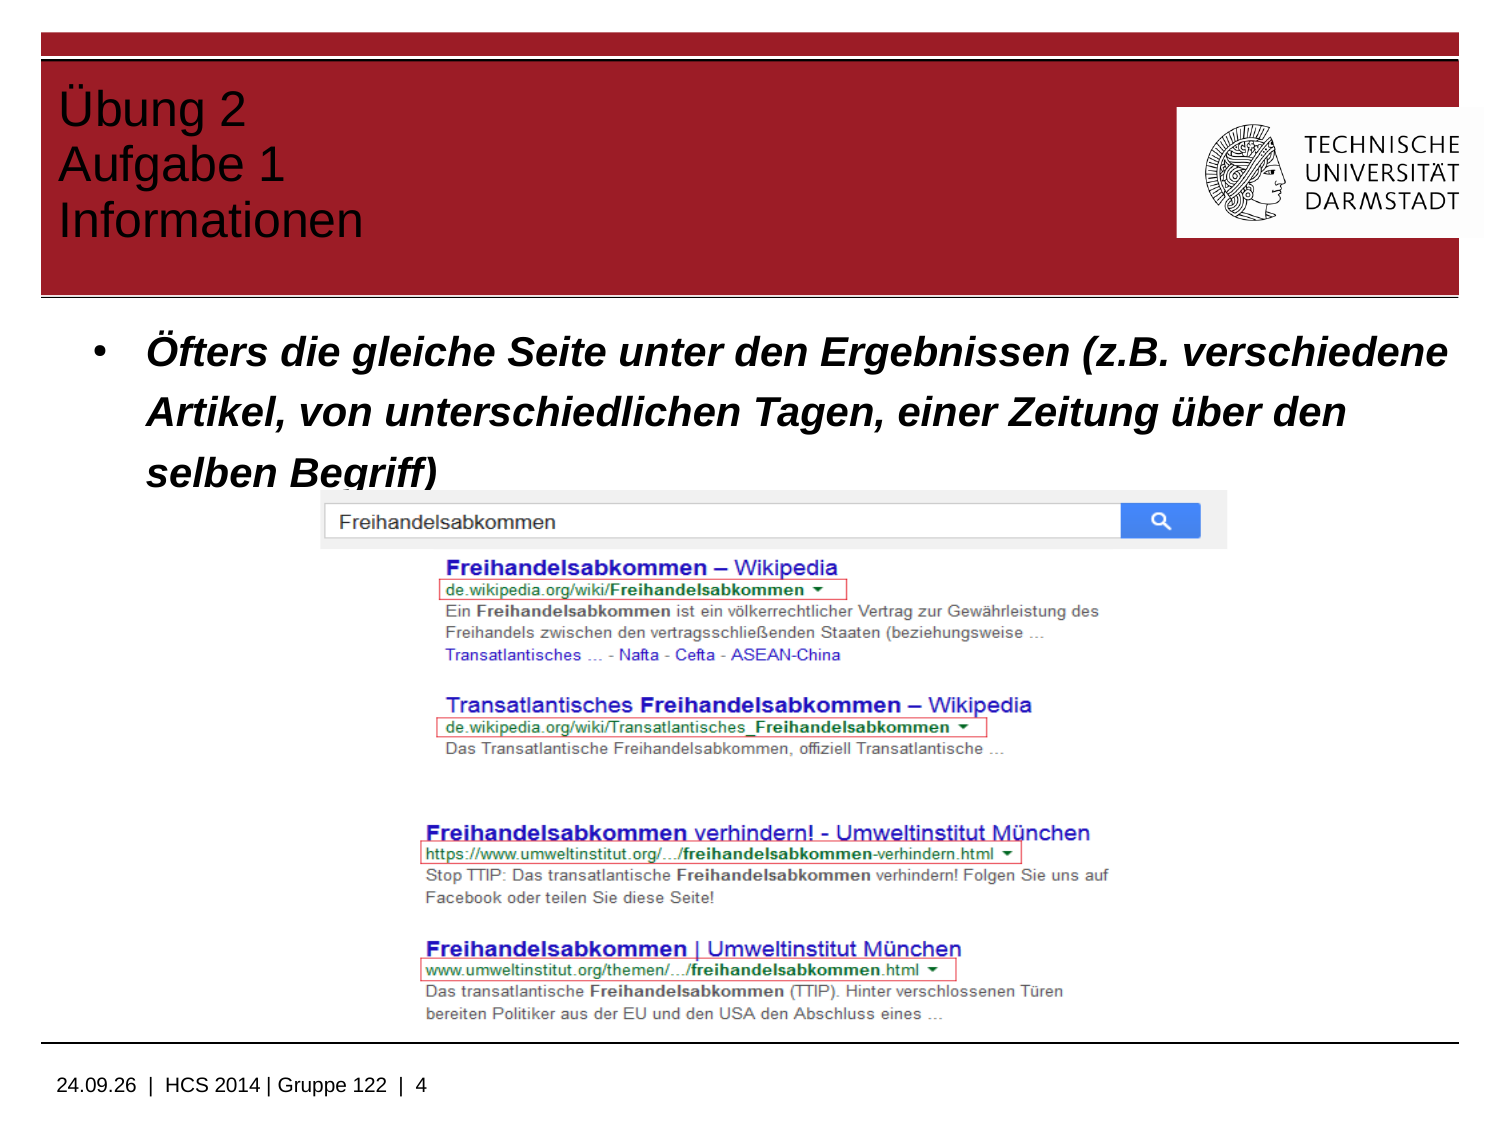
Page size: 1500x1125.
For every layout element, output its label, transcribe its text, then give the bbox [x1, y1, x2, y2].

picture [307, 490, 1241, 1082]
list Öfters die gleiche Seite unter den Ergebnissen (z.B. verschiedene Artikel, von unterschiedlichen Tagen, einer Zeitung über den selben Begriff) [75, 314, 1453, 626]
picture [1176, 107, 1484, 238]
title Übung 2 Aufgabe 1 Informationen [58, 80, 1149, 249]
